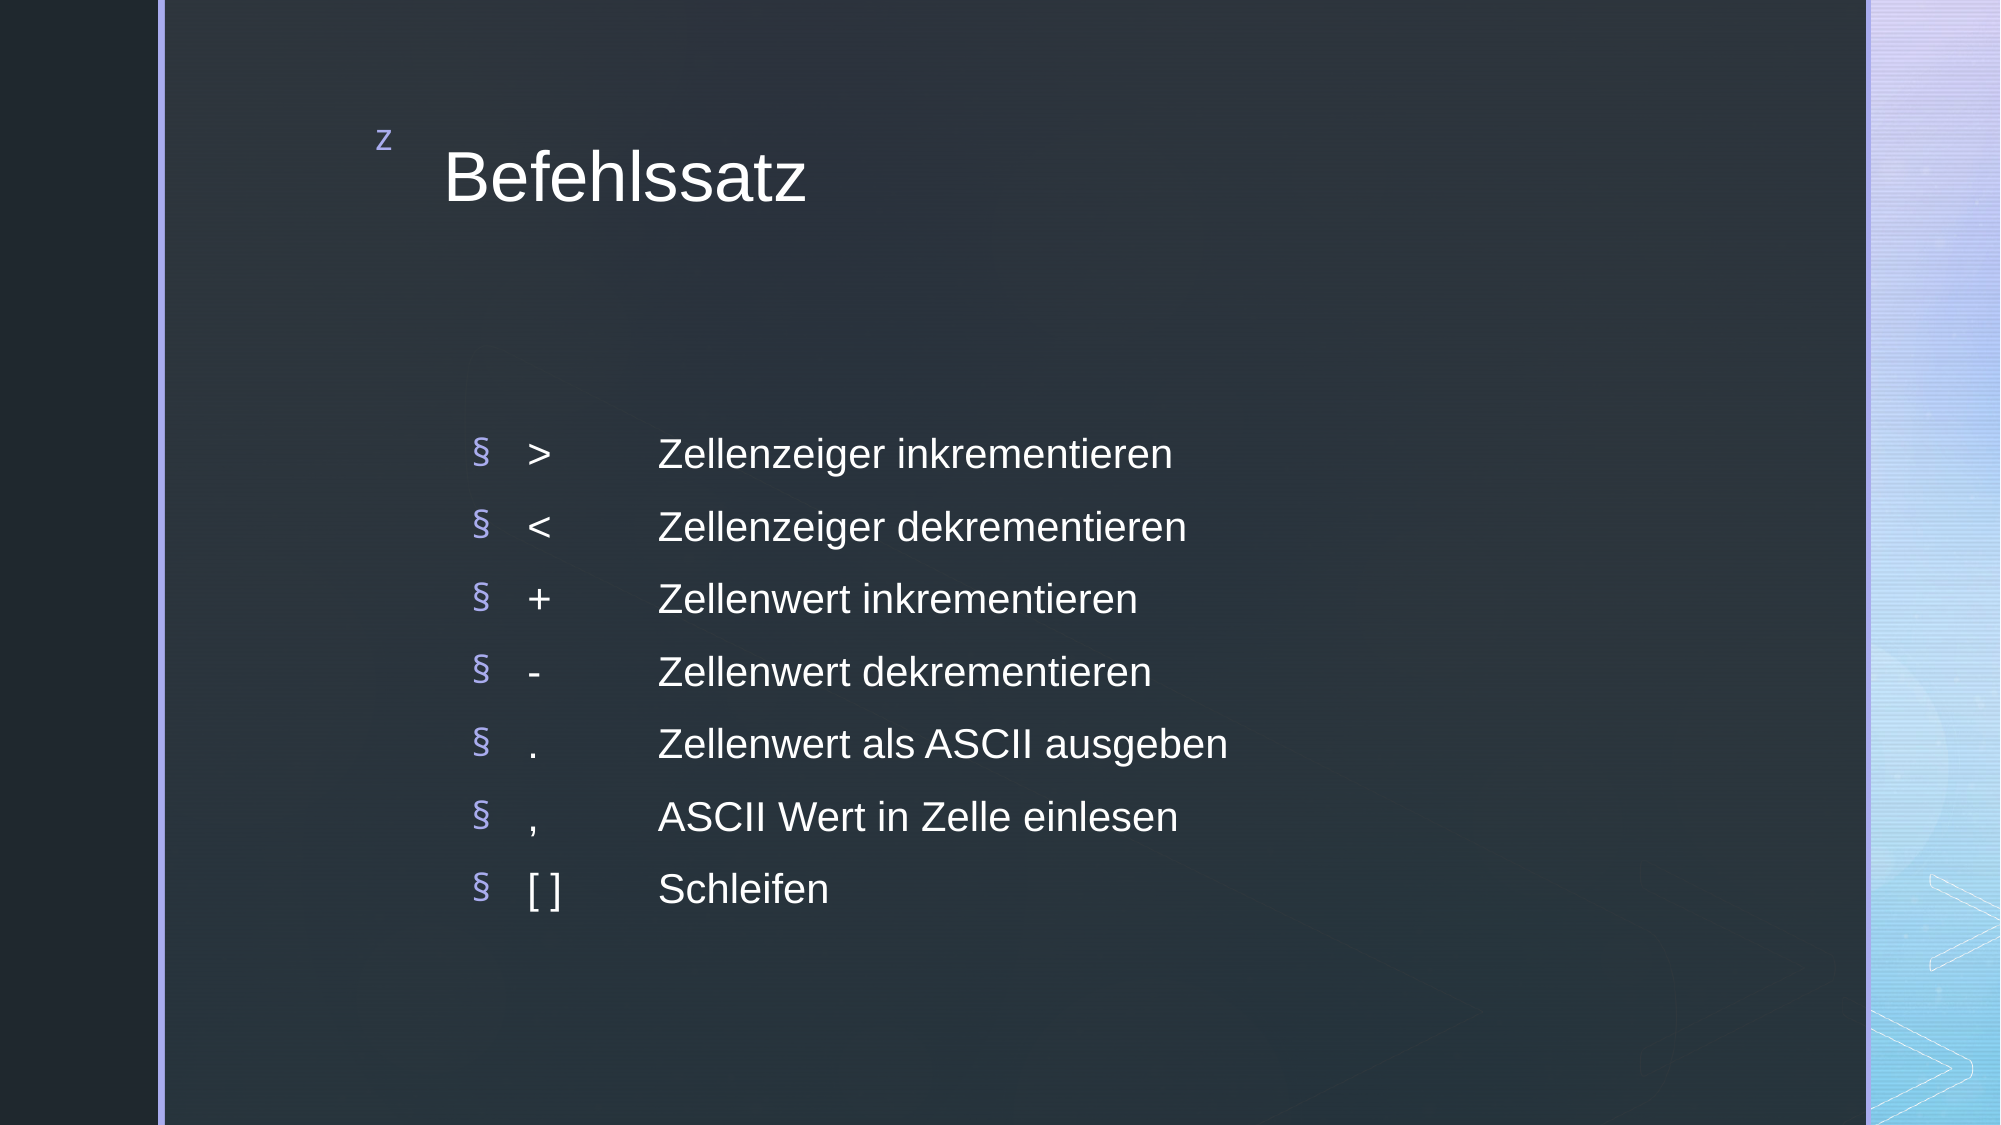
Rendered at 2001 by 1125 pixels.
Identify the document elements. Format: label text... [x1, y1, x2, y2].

title Befehlssatz [428, 132, 1734, 310]
list > Zellenzeiger inkrementieren < Zellenzeiger dekrementieren + Zellenwert inkrementieren - Zellenwert dekrementieren . Zellenwert als ASCII ausgeben , ASCII Wert in Zelle einlesen [ ] Schleifen [454, 336, 1734, 993]
